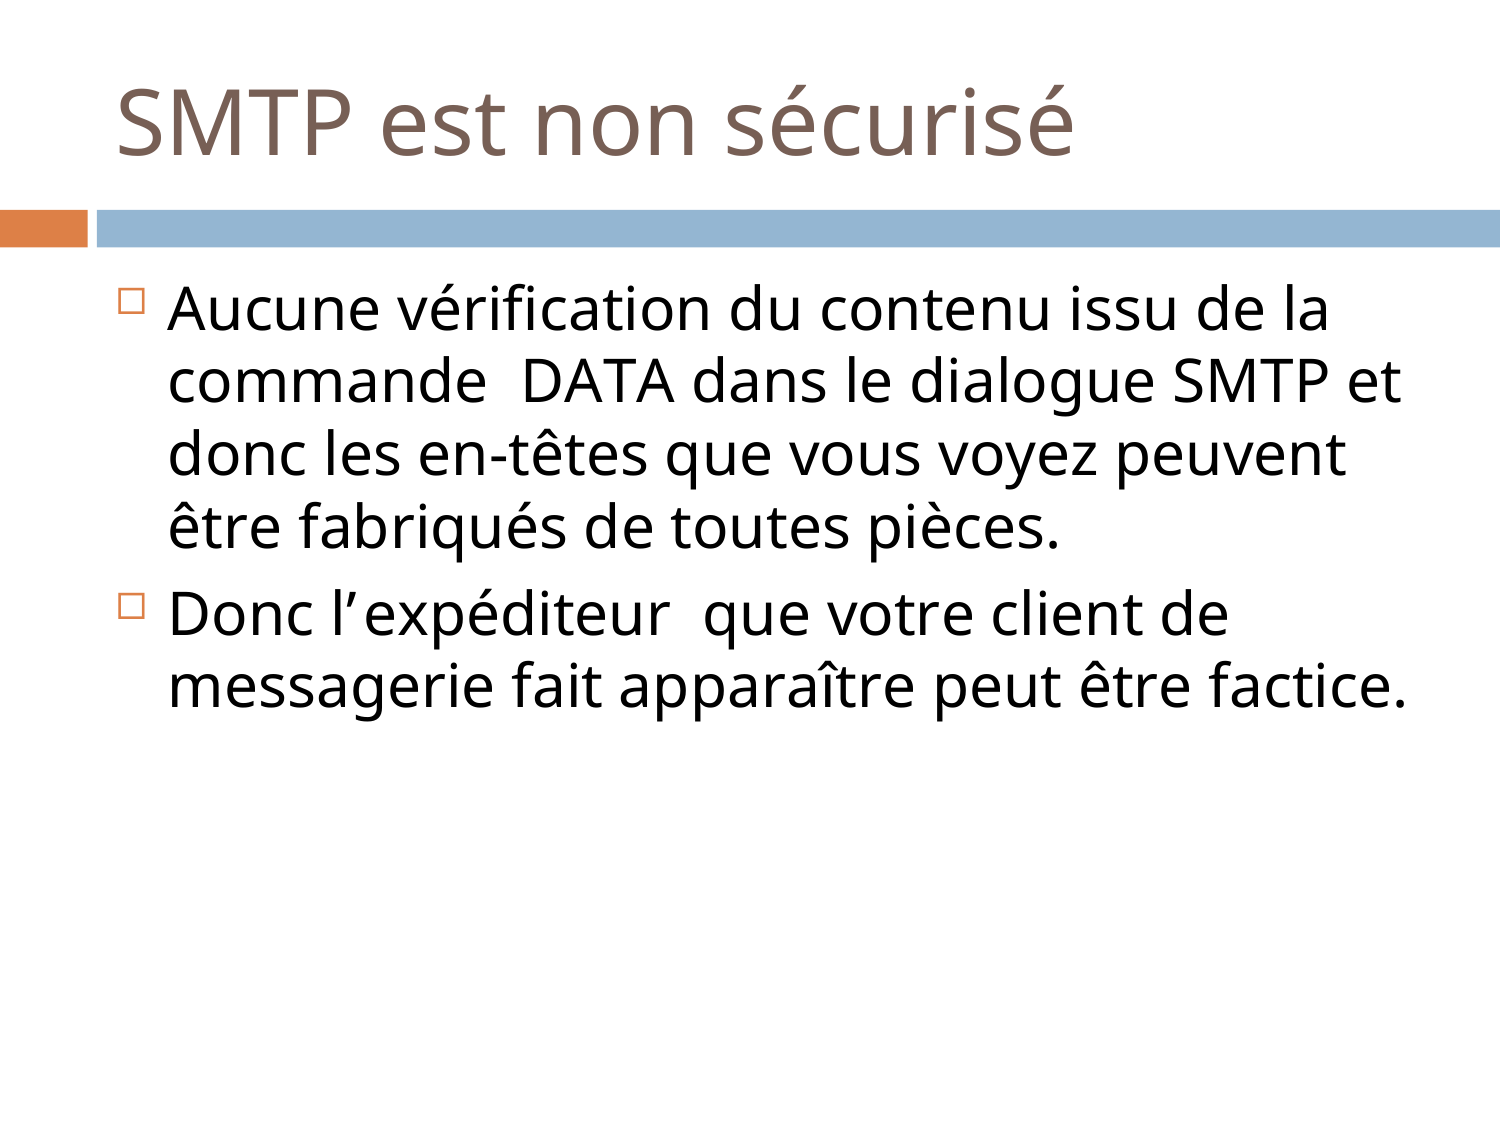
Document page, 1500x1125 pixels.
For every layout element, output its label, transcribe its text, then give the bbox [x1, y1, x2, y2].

list Aucune vérification du contenu issu de la commande DATA dans le dialogue SMTP et donc les en-têtes que vous voyez peuvent être fabriqués de toutes pièces. Donc l’expéditeur que votre client de messagerie fait apparaître peut être factice. [100, 262, 1438, 1000]
title SMTP est non sécurisé [100, 37, 1438, 201]
